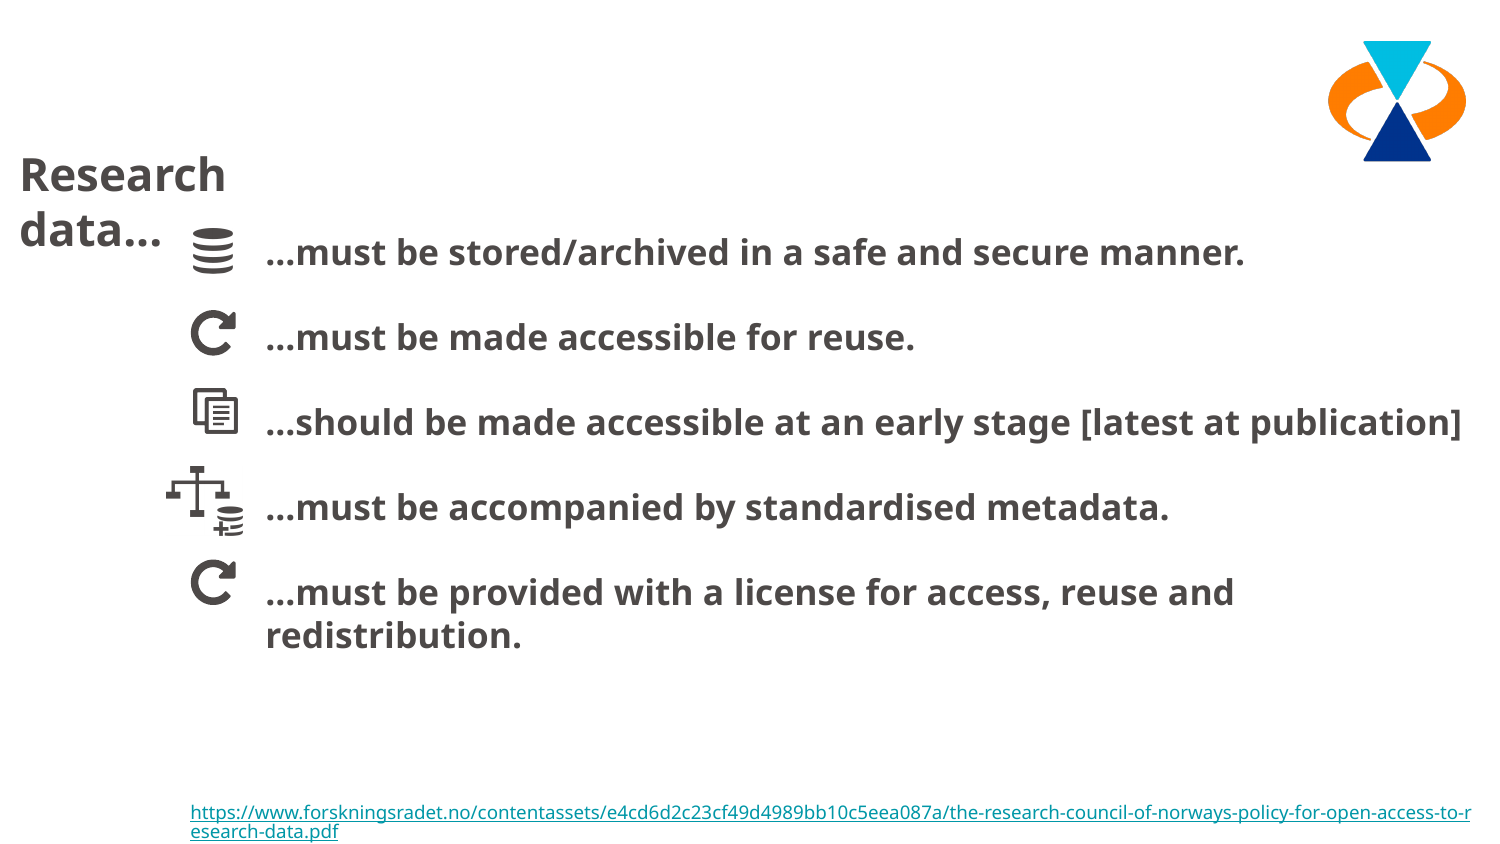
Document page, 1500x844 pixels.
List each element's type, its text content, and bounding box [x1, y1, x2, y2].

text_box ...must be stored/archived in a safe and secure manner. ...must be made accessible for reuse. ...should be made accessible at an early stage [latest at publication] ...must be accompanied by standardised metadata. ...must be provided with a license for access, reuse and redistribution. [254, 219, 1500, 737]
text_box [190, 559, 236, 605]
picture [193, 388, 238, 434]
text_box Research data... [8, 134, 378, 212]
picture [166, 466, 243, 536]
picture [193, 228, 233, 274]
picture [1311, 15, 1483, 187]
text_box https://www.forskningsradet.no/contentassets/e4cd6d2c23cf49d4989bb10c5eea087a/the-research-council-of-norways-policy-for-open-access-to-research-data.pdf [179, 789, 1483, 835]
text_box [190, 310, 236, 356]
